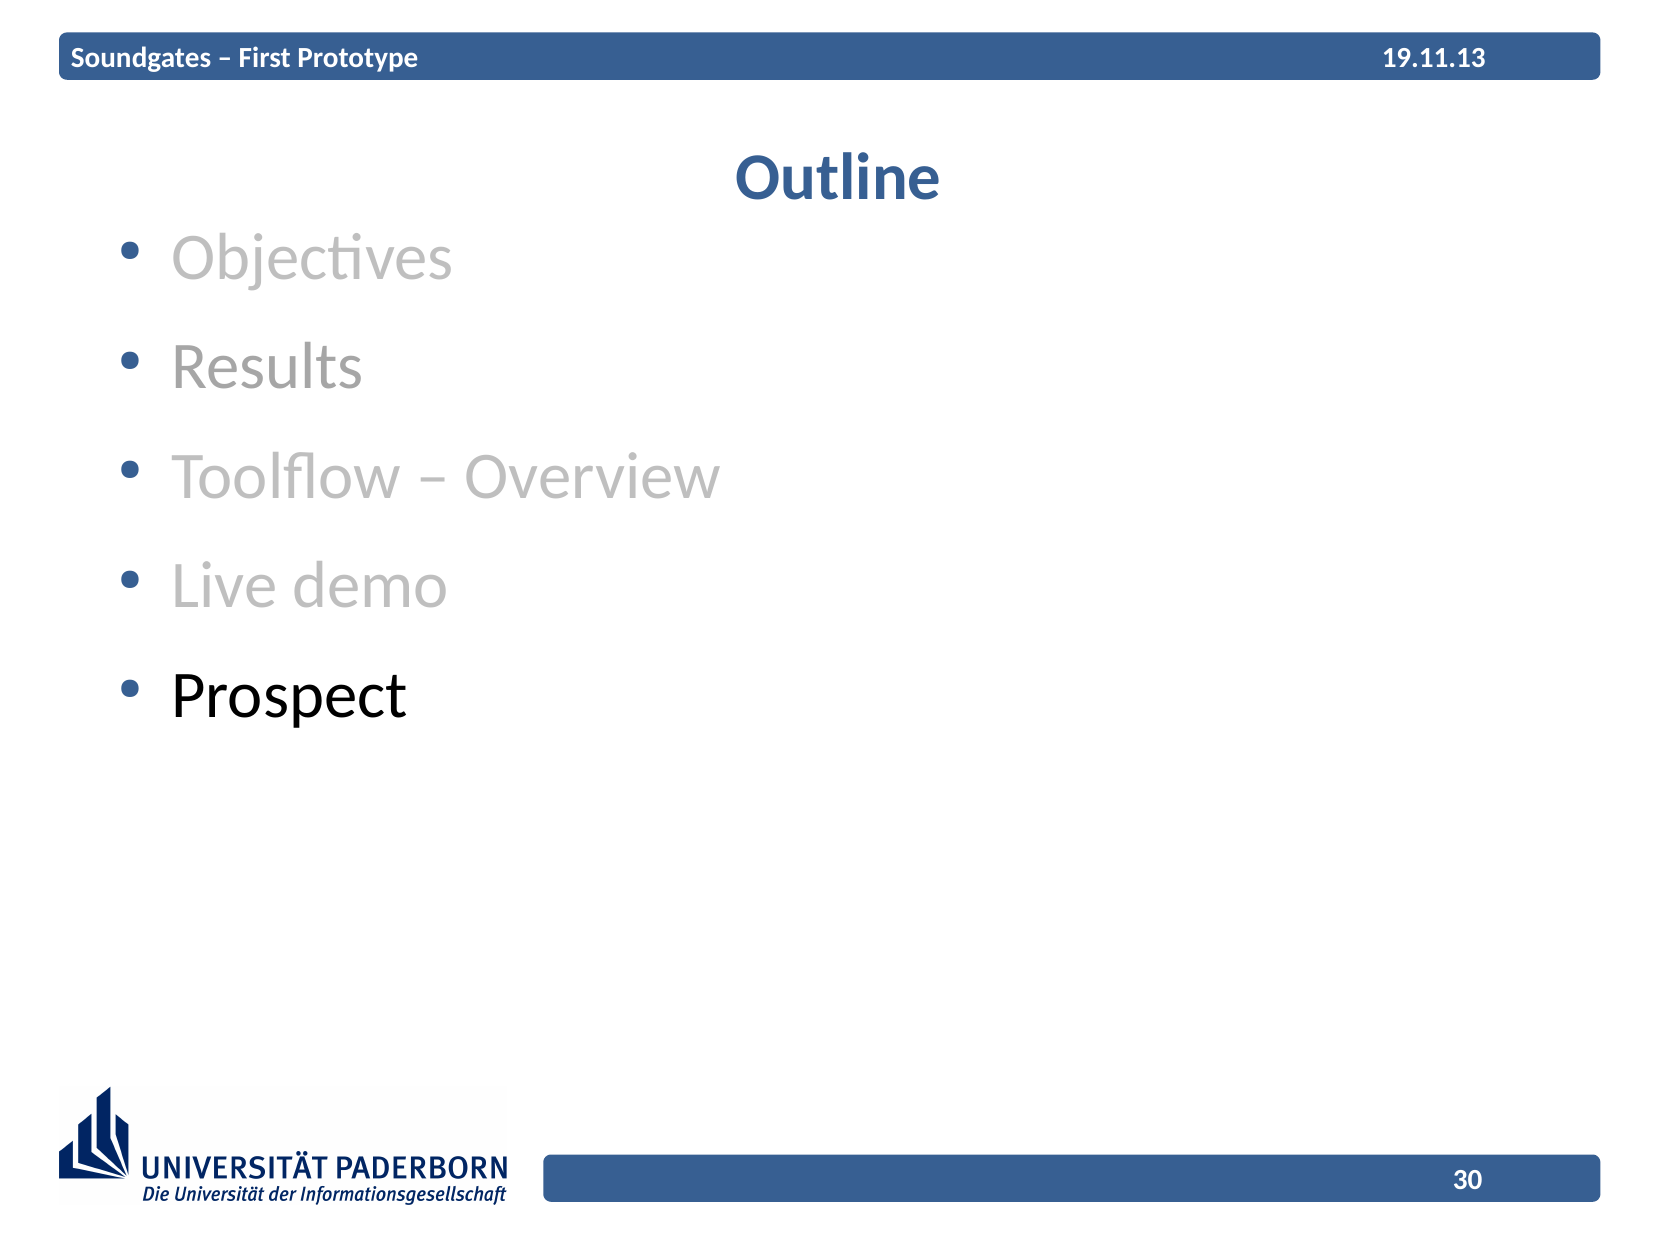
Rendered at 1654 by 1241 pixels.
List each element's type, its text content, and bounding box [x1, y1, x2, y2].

text_box <number> [1452, 1193, 1583, 1202]
text_box Soundgates – First Prototype [70, 32, 1359, 80]
text_box 19.11.13 [1381, 32, 1583, 80]
picture [59, 1086, 507, 1205]
list Objectives Results Toolflow – Overview Live demo Prospect [82, 212, 1595, 1193]
title Outline [82, 121, 1595, 212]
